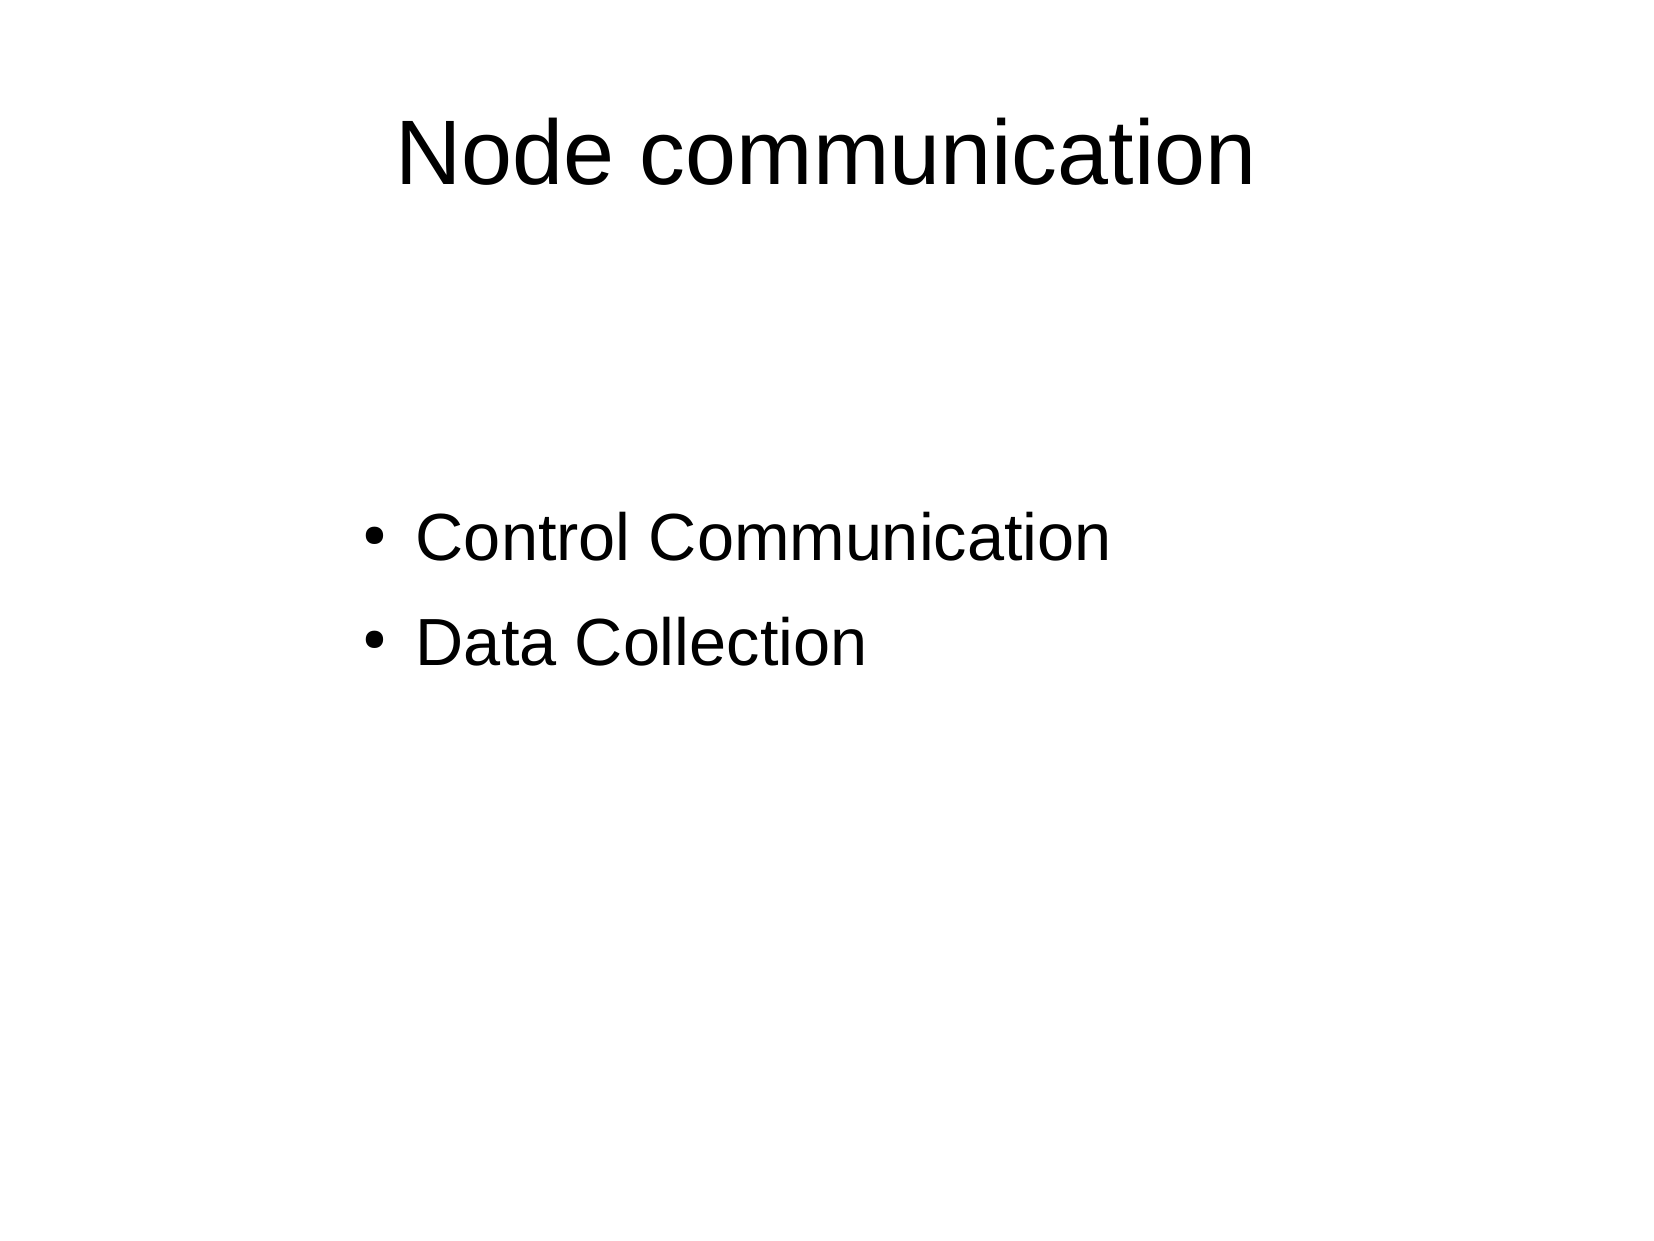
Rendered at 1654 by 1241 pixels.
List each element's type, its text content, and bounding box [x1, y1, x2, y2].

title Node communication [82, 49, 1571, 257]
list Control Communication Data Collection [345, 500, 1133, 751]
